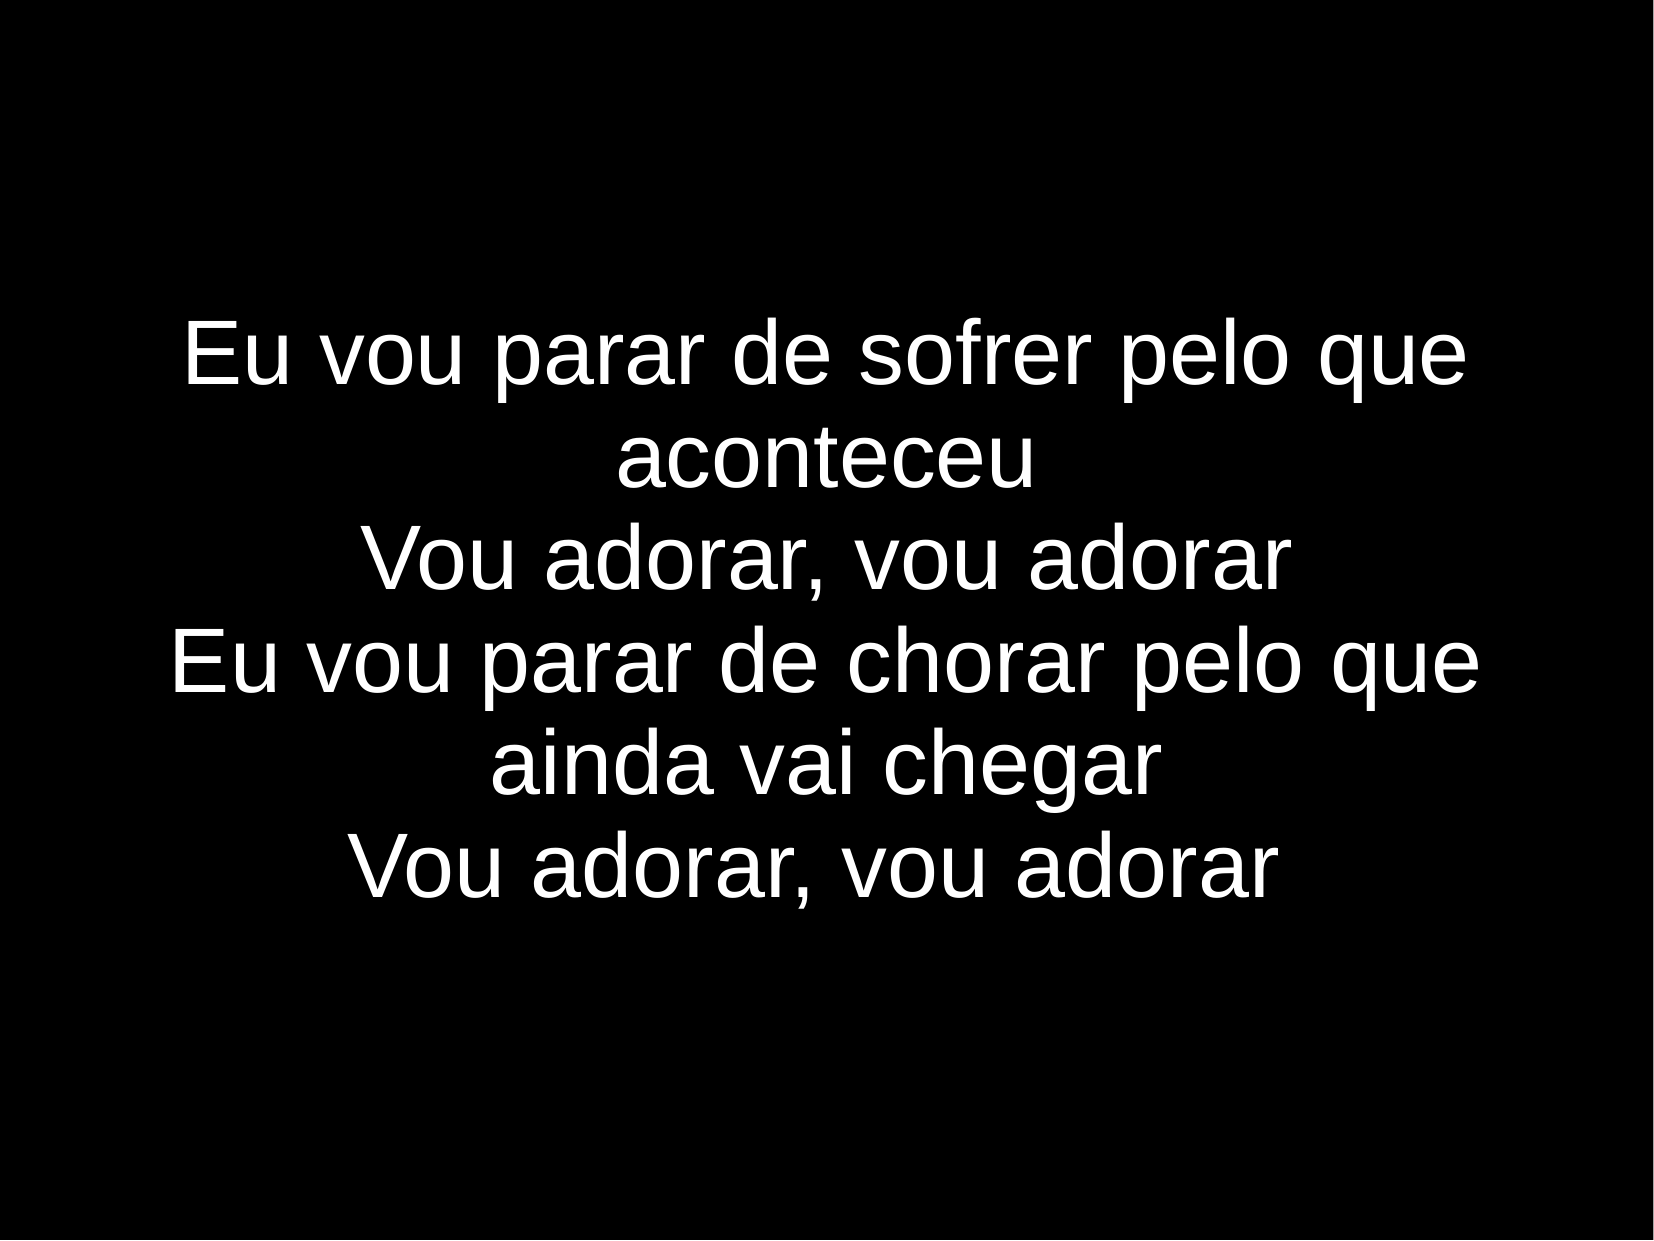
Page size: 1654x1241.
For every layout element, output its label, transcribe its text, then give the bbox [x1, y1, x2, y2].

subtitle Eu vou parar de sofrer pelo que aconteceu Vou adorar, vou adorar Eu vou parar de chorar pelo que ainda vai chegar Vou adorar, vou adorar [82, 49, 1571, 1170]
